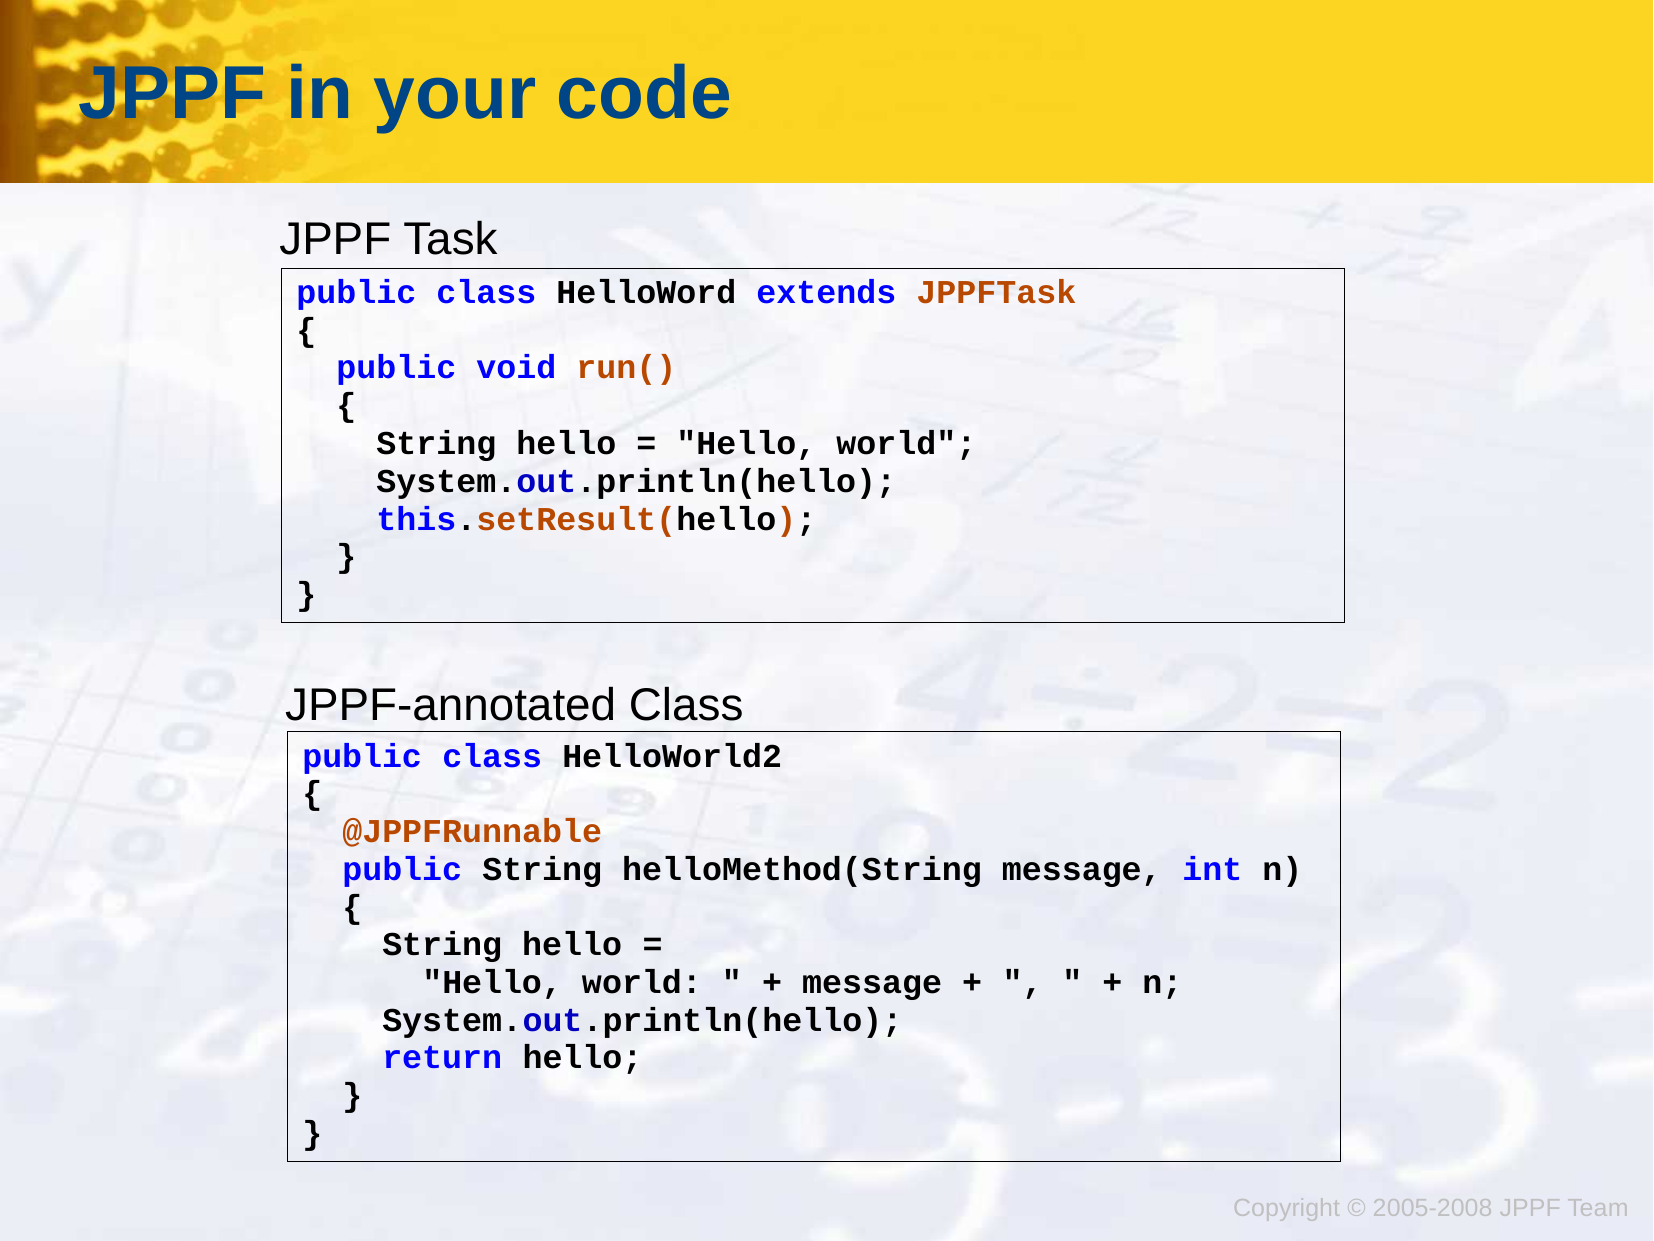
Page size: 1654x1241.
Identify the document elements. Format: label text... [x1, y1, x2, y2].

text_box public class HelloWorld2 { @JPPFRunnable public String helloMethod(String message, int n) { String hello = "Hello, world: " + message + ", " + n; System.out.println(hello); return hello; } } [287, 731, 1341, 1160]
text_box public class HelloWord extends JPPFTask { public void run() { String hello = "Hello, world"; System.out.println(hello); this.setResult(hello); } } [281, 268, 1345, 621]
title JPPF in your code [78, 17, 1567, 168]
text_box JPPF-annotated Class [270, 671, 788, 738]
text_box JPPF Task [264, 205, 603, 272]
picture [0, 0, 1654, 1241]
